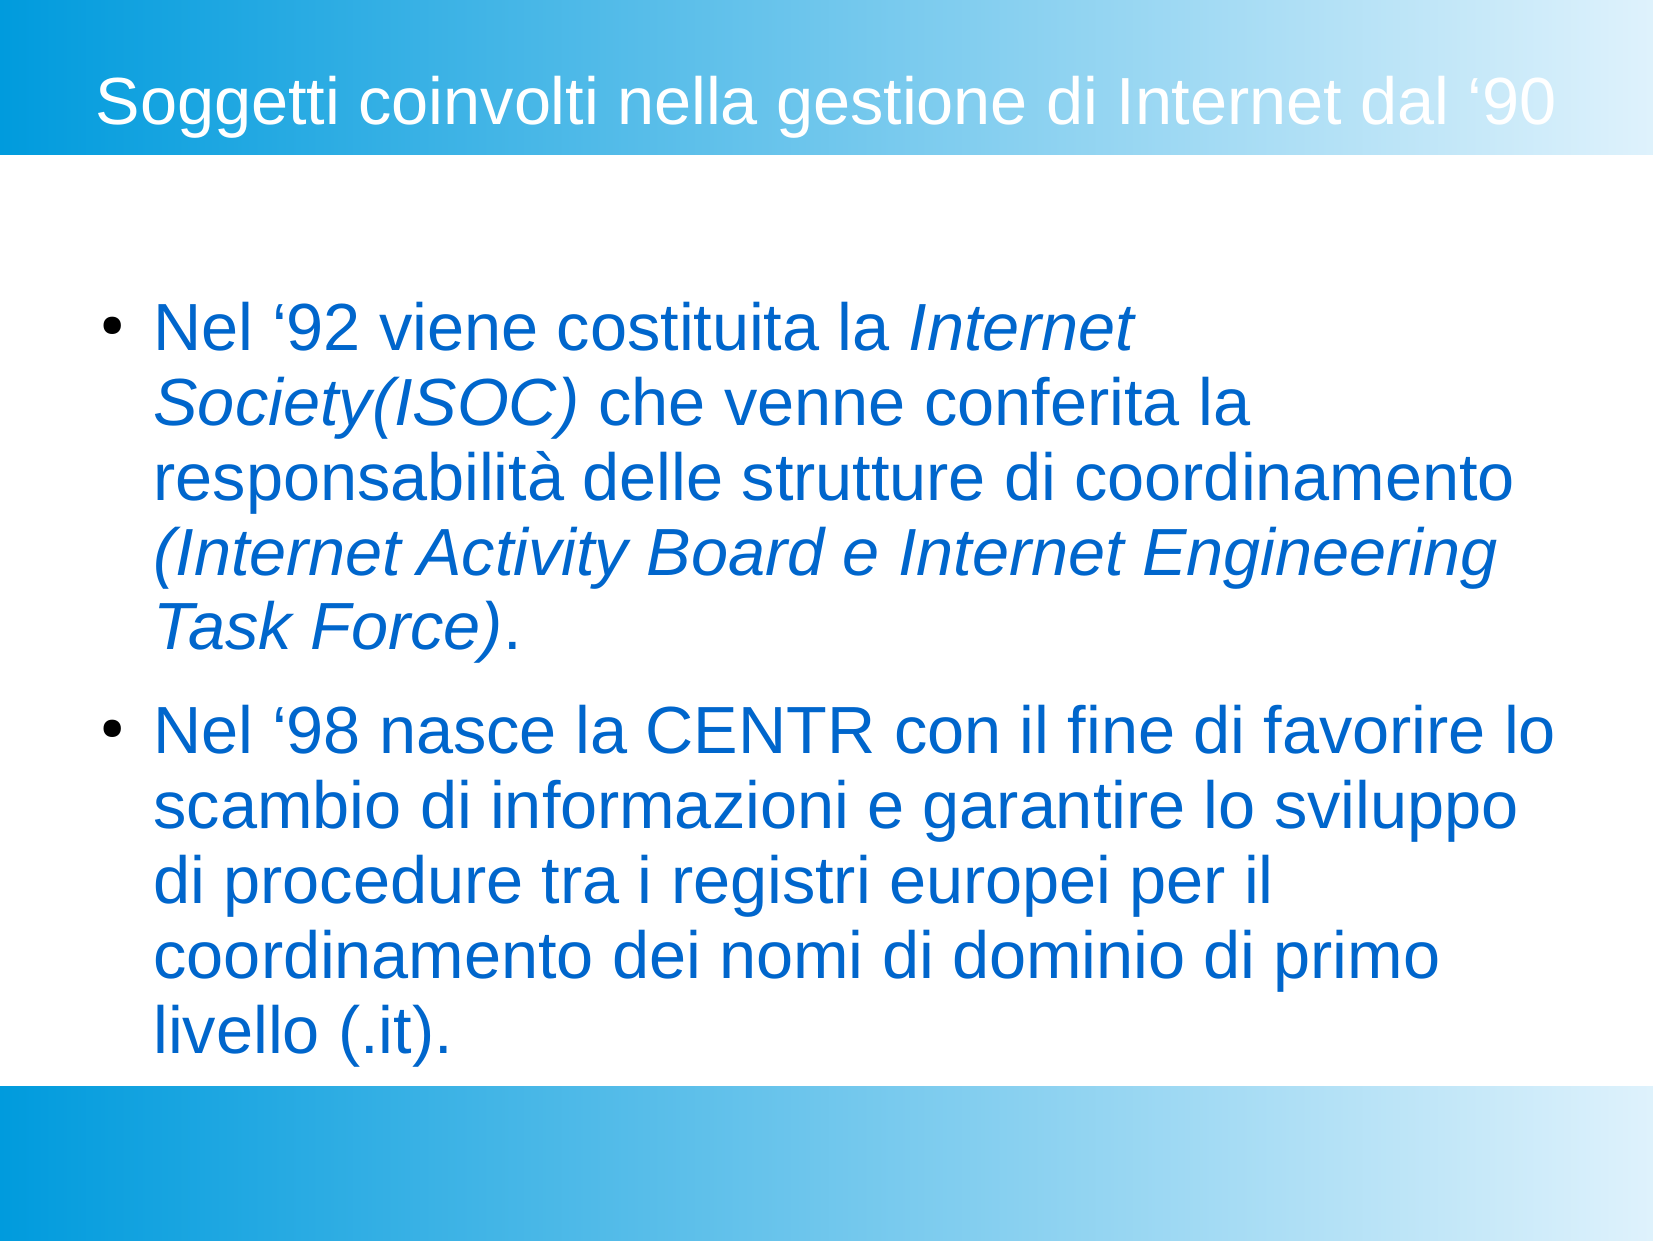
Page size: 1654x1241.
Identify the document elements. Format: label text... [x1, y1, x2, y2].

title Soggetti coinvolti nella gestione di Internet dal ‘90 [82, 49, 1571, 155]
list Nel ‘92 viene costituita la Internet Society(ISOC) che venne conferita la responsabilità delle strutture di coordinamento (Internet Activity Board e Internet Engineering Task Force). Nel ‘98 nasce la CENTR con il fine di favorire lo scambio di informazioni e garantire lo sviluppo di procedure tra i registri europei per il coordinamento dei nomi di dominio di primo livello (.it). [82, 290, 1571, 1010]
